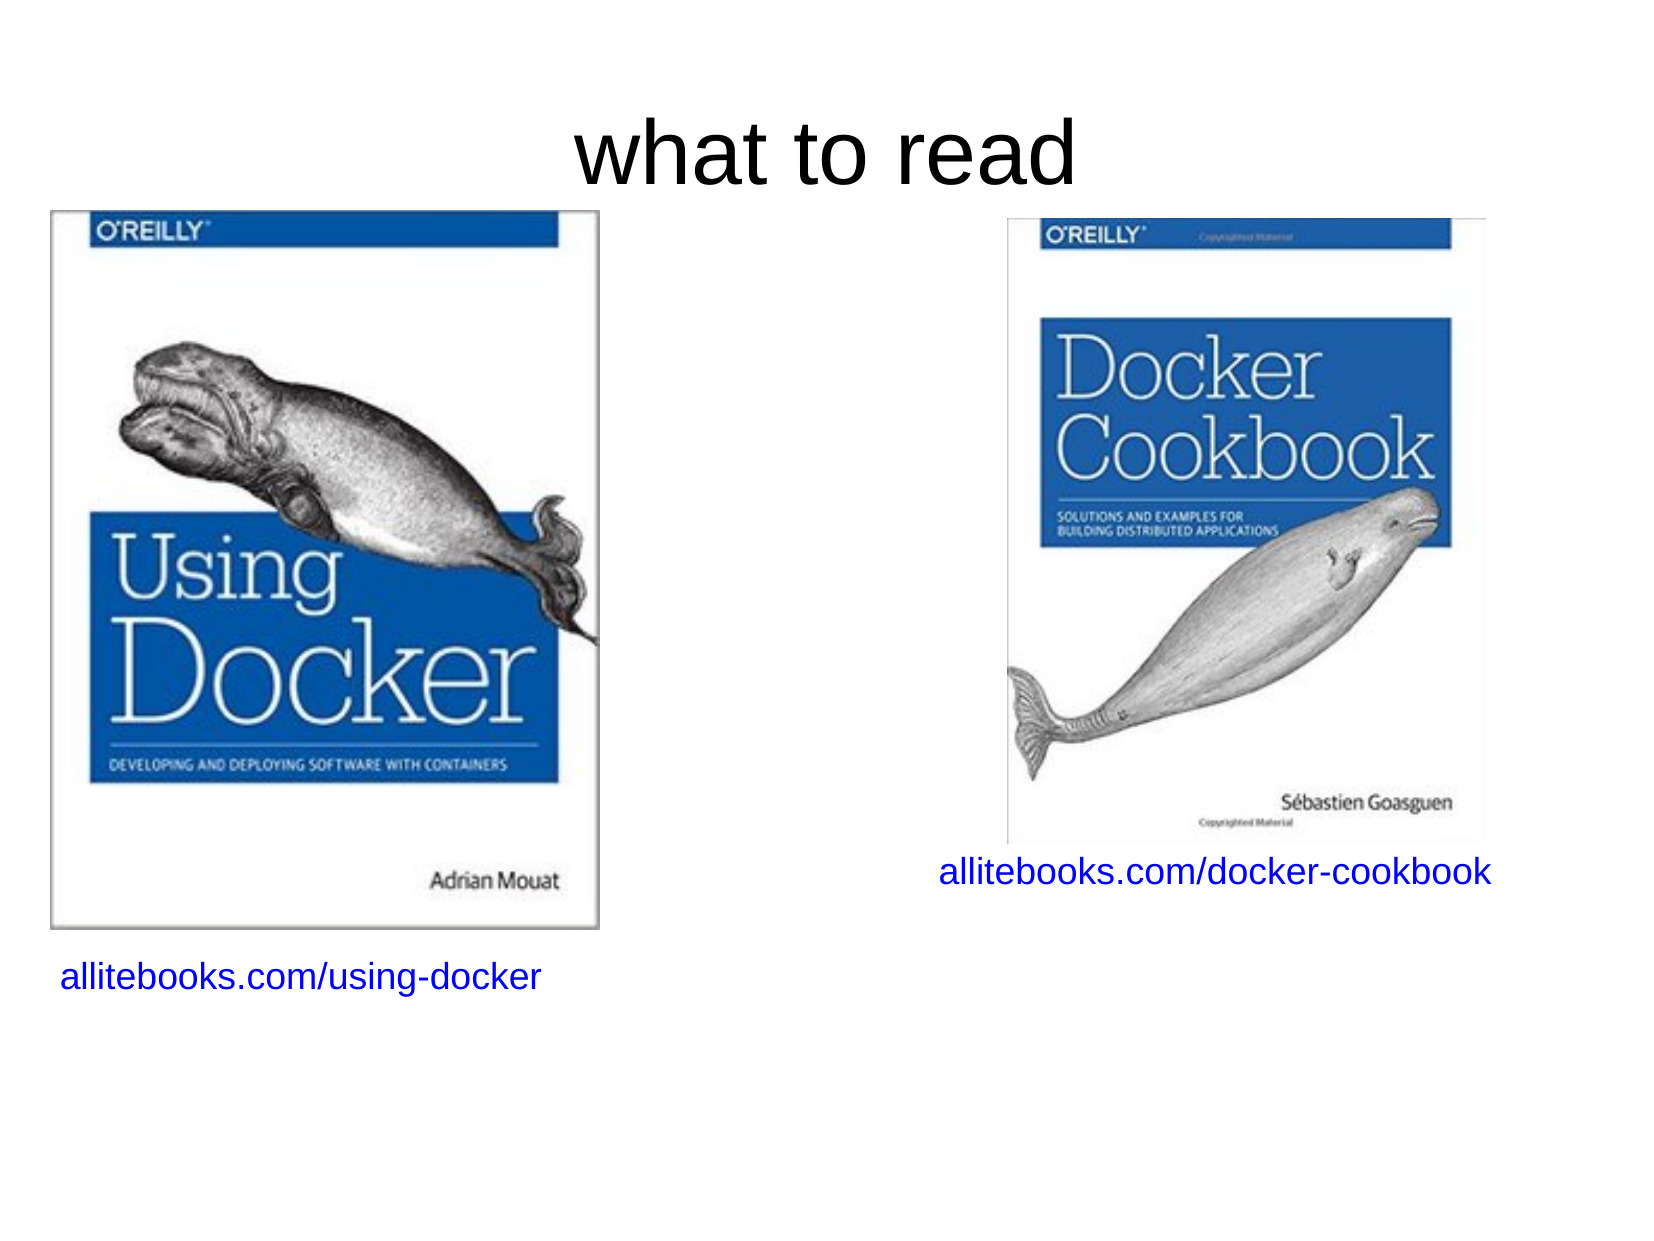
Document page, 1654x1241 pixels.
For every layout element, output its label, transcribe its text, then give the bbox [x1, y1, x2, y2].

picture [1007, 218, 1486, 844]
text_box allitebooks.com/docker-cookbook [840, 843, 1617, 901]
title what to read [82, 49, 1571, 257]
picture [50, 210, 601, 931]
text_box allitebooks.com/using-docker [45, 948, 751, 1006]
